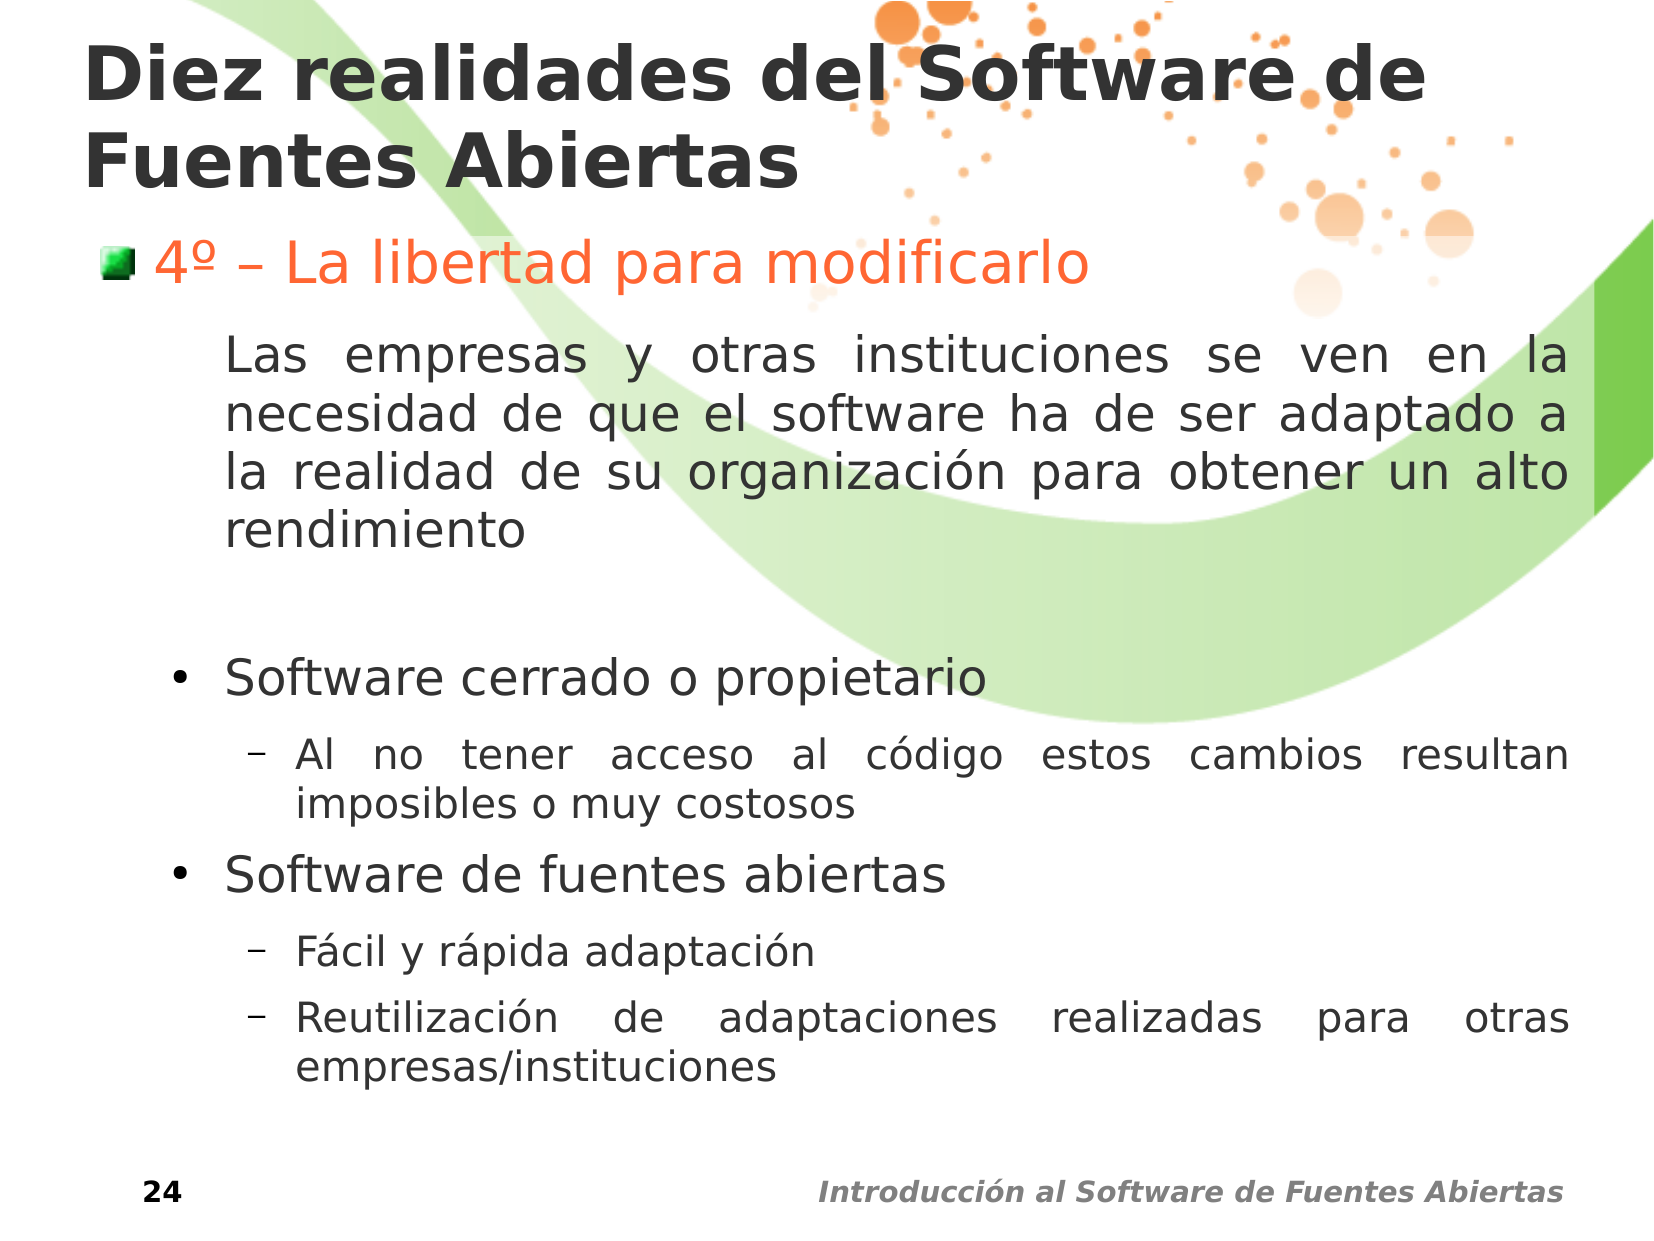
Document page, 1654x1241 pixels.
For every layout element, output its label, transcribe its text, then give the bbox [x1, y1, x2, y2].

list 4º – La libertad para modificarlo Las empresas y otras instituciones se ven en la necesidad de que el software ha de ser adaptado a la realidad de su organización para obtener un alto rendimiento Software cerrado o propietario Al no tener acceso al código estos cambios resultan imposibles o muy costosos Software de fuentes abiertas Fácil y rápida adaptación Reutilización de adaptaciones realizadas para otras empresas/instituciones [82, 229, 1571, 1130]
title Diez realidades del Software de Fuentes Abiertas [82, 30, 1571, 206]
picture [185, 0, 1654, 754]
